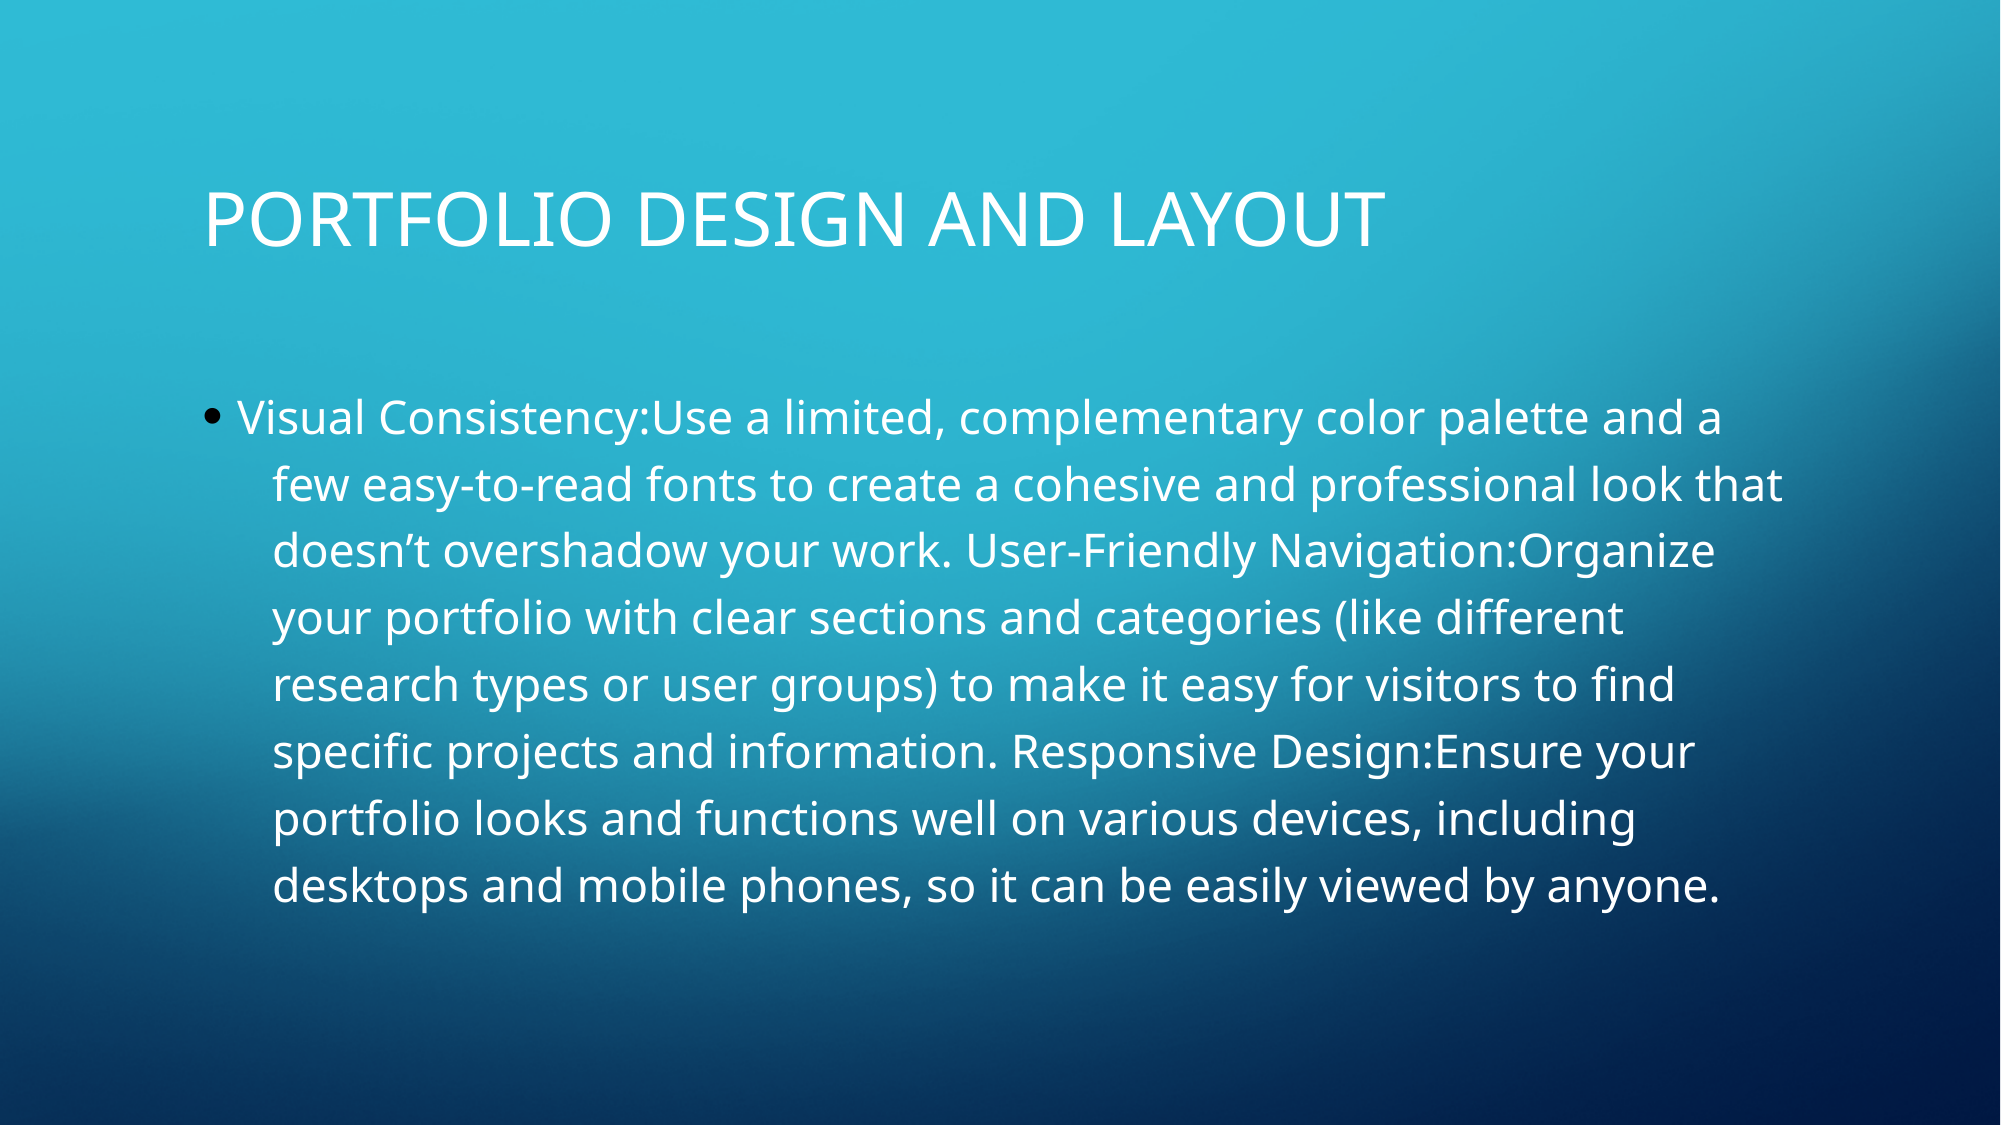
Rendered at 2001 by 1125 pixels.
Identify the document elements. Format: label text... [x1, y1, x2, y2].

list Visual Consistency:Use a limited, complementary color palette and a few easy-to-read fonts to create a cohesive and professional look that doesn’t overshadow your work. User-Friendly Navigation:Organize your portfolio with clear sections and categories (like different research types or user groups) to make it easy for visitors to find specific projects and information. Responsive Design:Ensure your portfolio looks and functions well on various devices, including desktops and mobile phones, so it can be easily viewed by anyone. [187, 369, 1813, 951]
title Portfolio design and layout [187, 101, 1813, 344]
